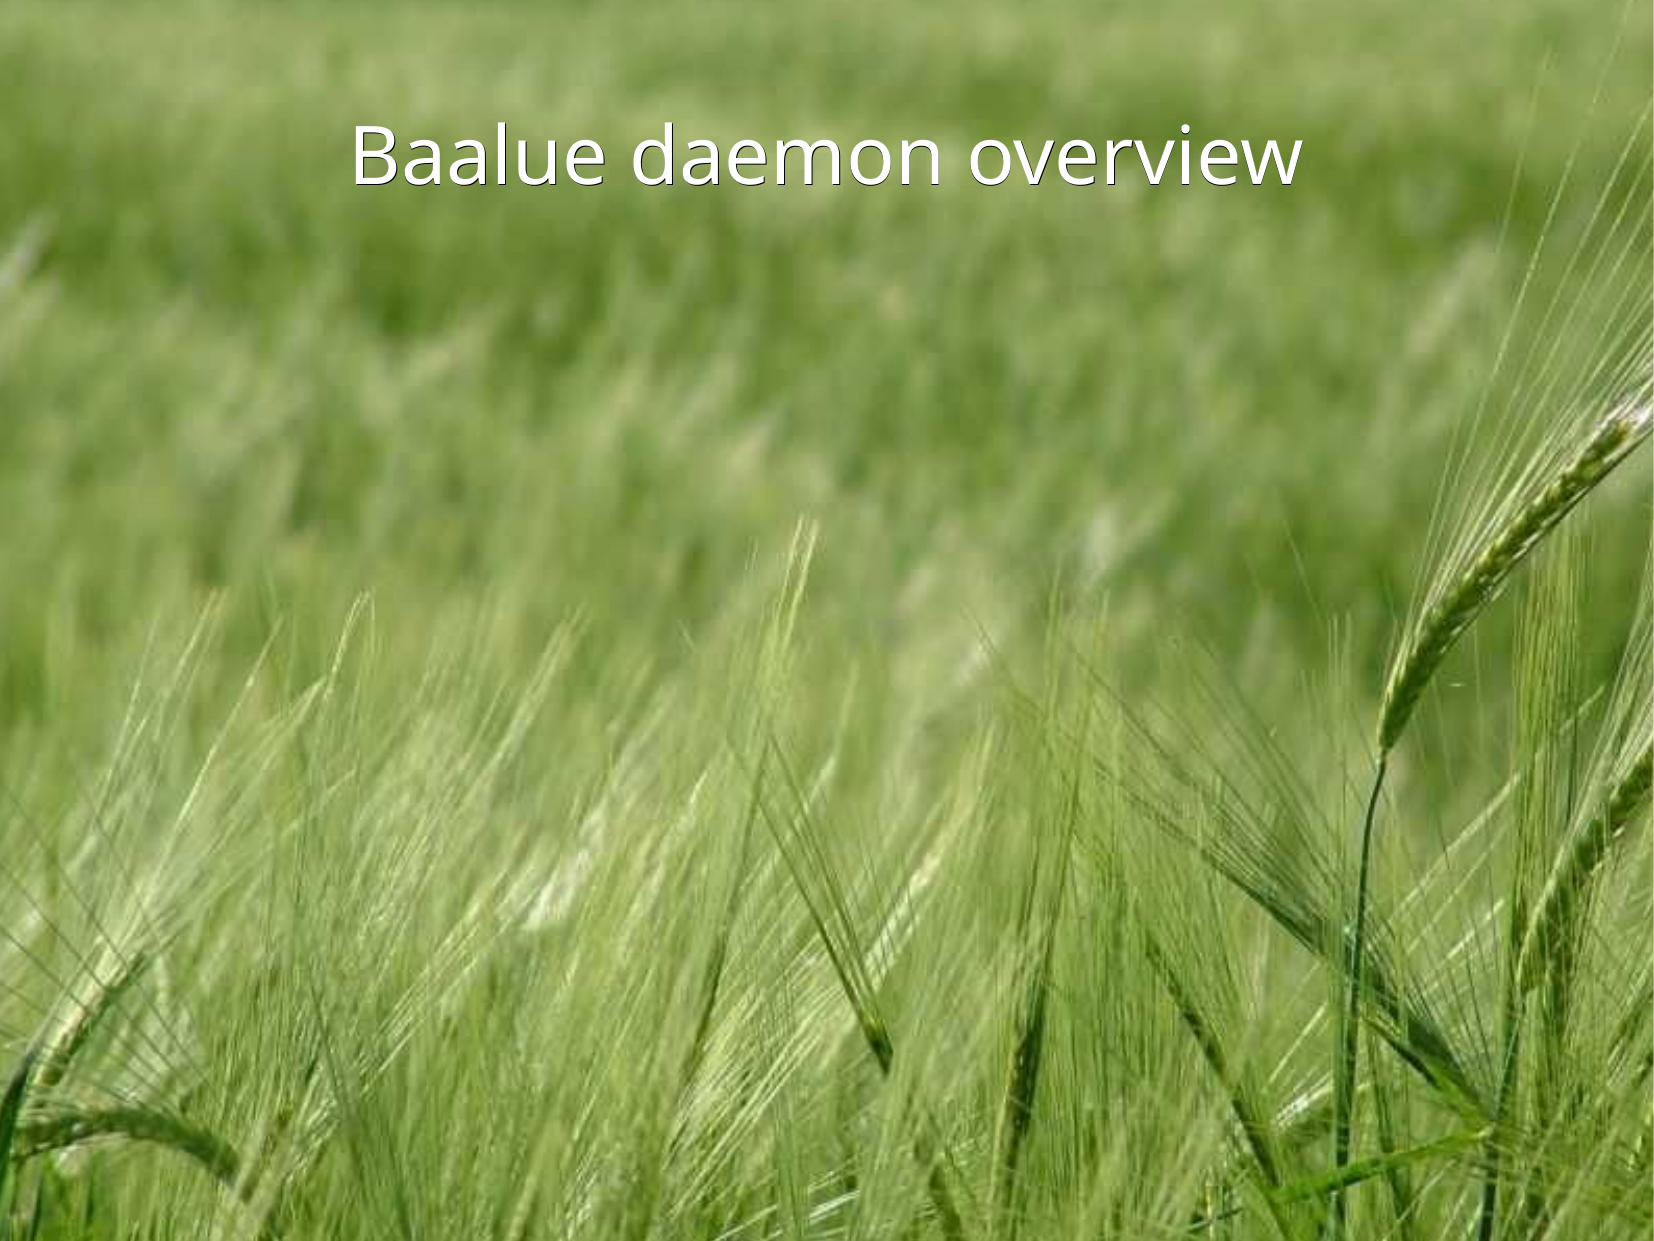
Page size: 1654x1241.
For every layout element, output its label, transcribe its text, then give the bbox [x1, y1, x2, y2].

picture [0, 0, 1654, 1241]
title Baalue daemon overview [82, 49, 1571, 257]
